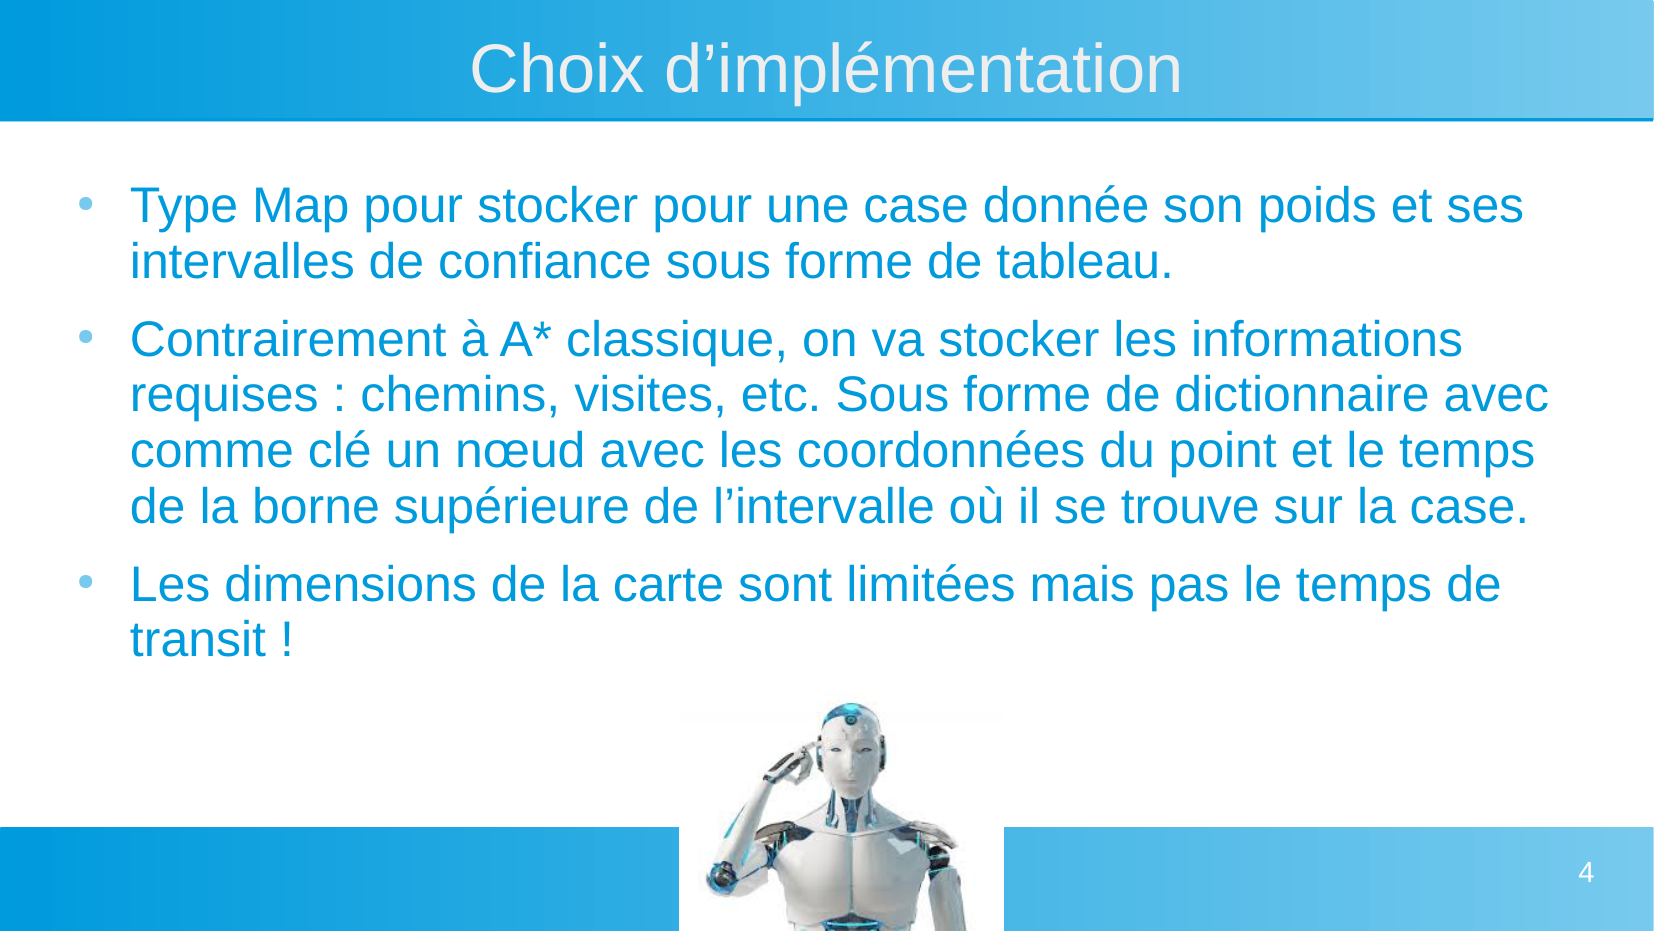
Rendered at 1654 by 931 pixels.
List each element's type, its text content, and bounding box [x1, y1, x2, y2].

picture [679, 692, 1004, 931]
title Choix d’implémentation [59, 29, 1595, 108]
list Type Map pour stocker pour une case donnée son poids et ses intervalles de confiance sous forme de tableau. Contrairement à A* classique, on va stocker les informations requises : chemins, visites, etc. Sous forme de dictionnaire avec comme clé un nœud avec les coordonnées du point et le temps de la borne supérieure de l’intervalle où il se trouve sur la case. Les dimensions de la carte sont limitées mais pas le temps de transit ! [59, 177, 1595, 768]
